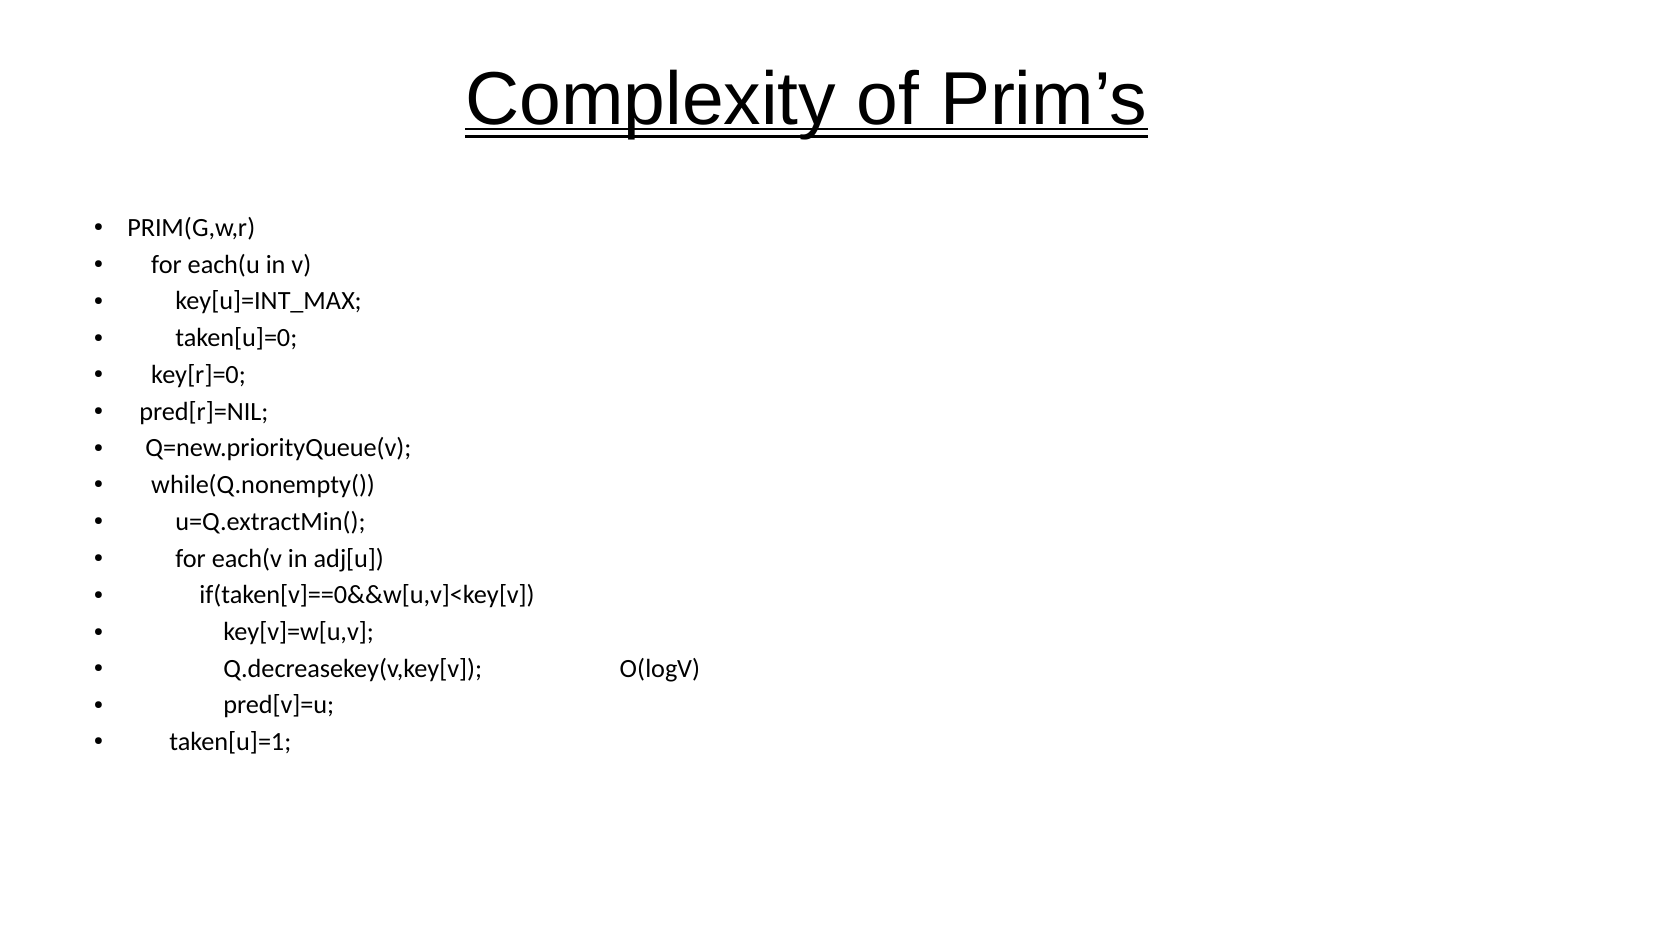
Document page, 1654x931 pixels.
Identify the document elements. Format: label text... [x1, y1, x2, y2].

list PRIM(G,w,r) for each(u in v) key[u]=INT_MAX; taken[u]=0; key[r]=0; pred[r]=NIL; Q=new.priorityQueue(v); while(Q.nonempty()) u=Q.extractMin(); for each(v in adj[u]) if(taken[v]==0&&w[u,v]<key[v]) key[v]=w[u,v]; Q.decreasekey(v,key[v]); O(logV) pred[v]=u; taken[u]=1; [82, 217, 1571, 758]
title Complexity of Prim’s [75, 56, 1538, 141]
